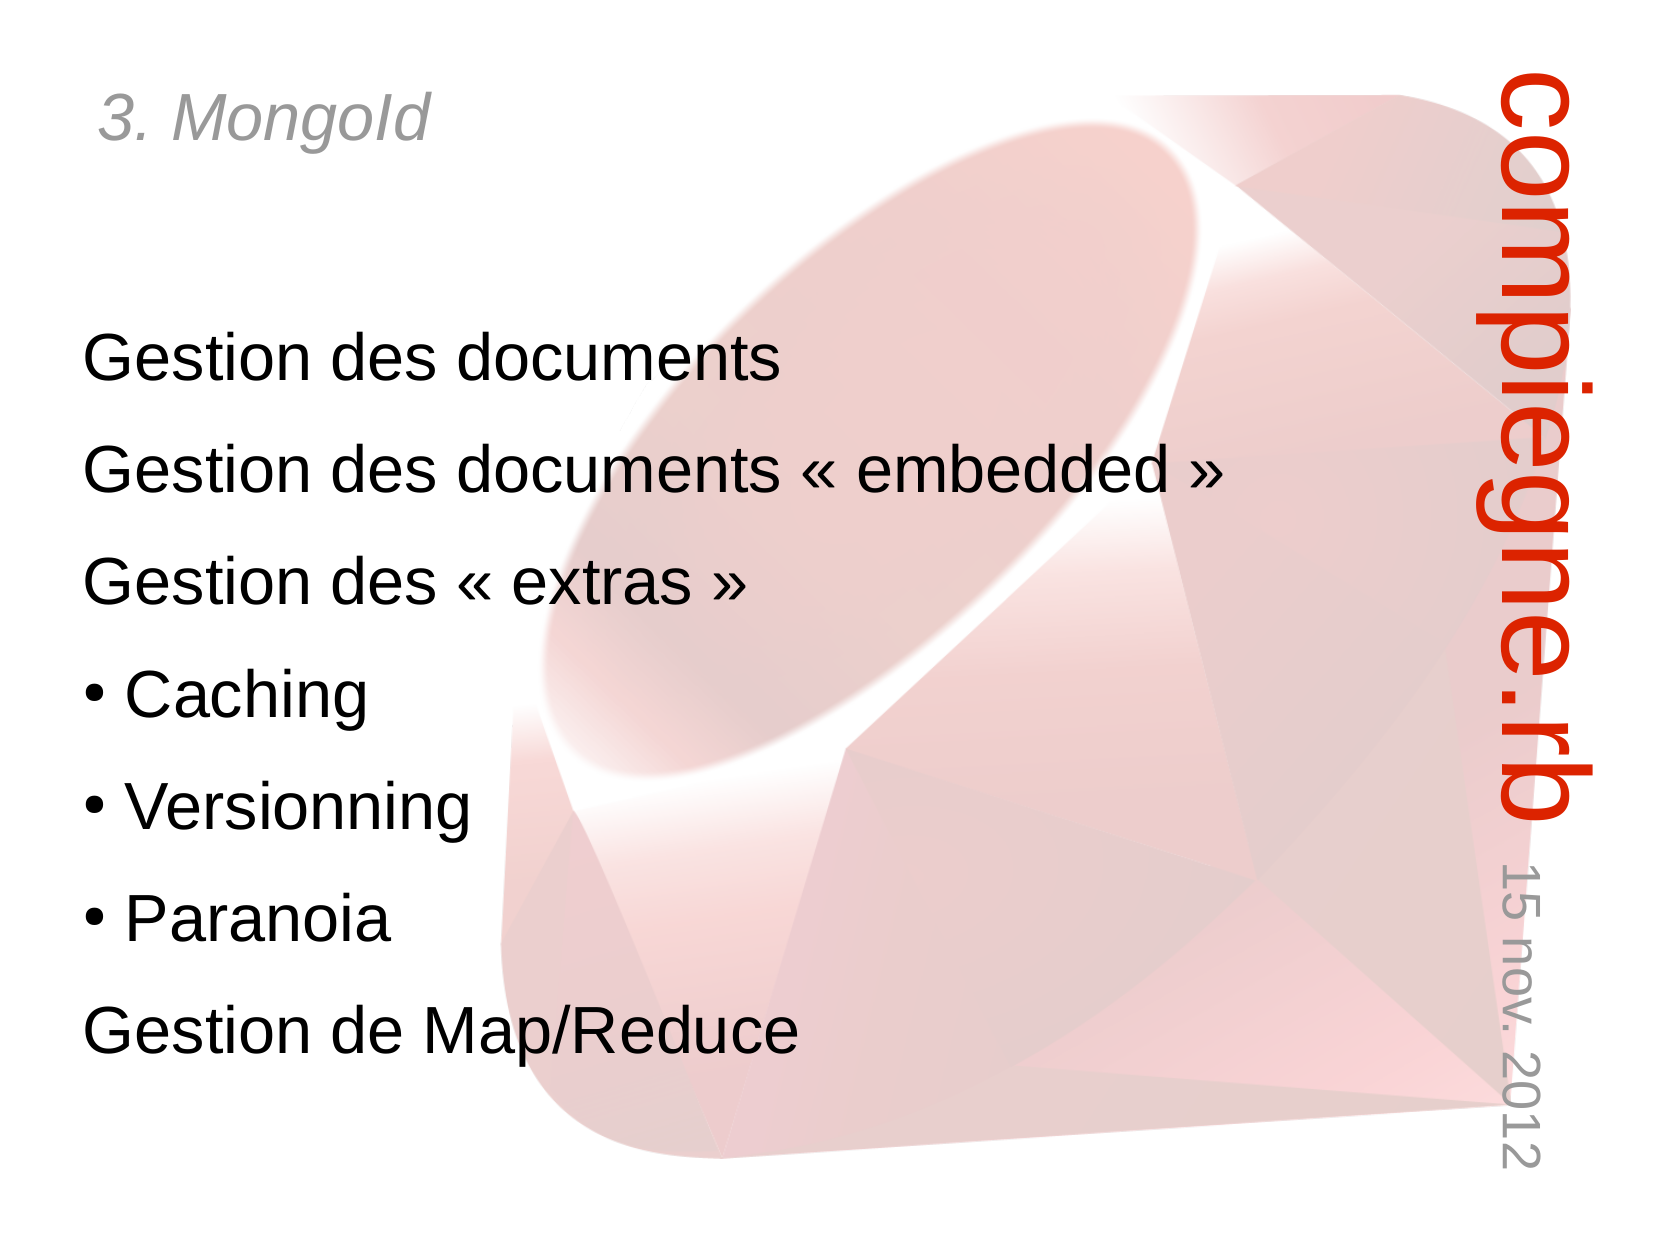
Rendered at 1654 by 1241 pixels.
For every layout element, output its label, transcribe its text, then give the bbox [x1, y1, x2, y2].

text_box 3. MongoId [82, 73, 1090, 166]
subtitle Gestion des documents Gestion des documents « embedded » Gestion des « extras » Caching Versionning Paranoia Gestion de Map/Reduce [82, 188, 1477, 1162]
title compiegne.rb 15 nov. 2012 [1442, 23, 1650, 1217]
picture [484, 70, 1442, 188]
